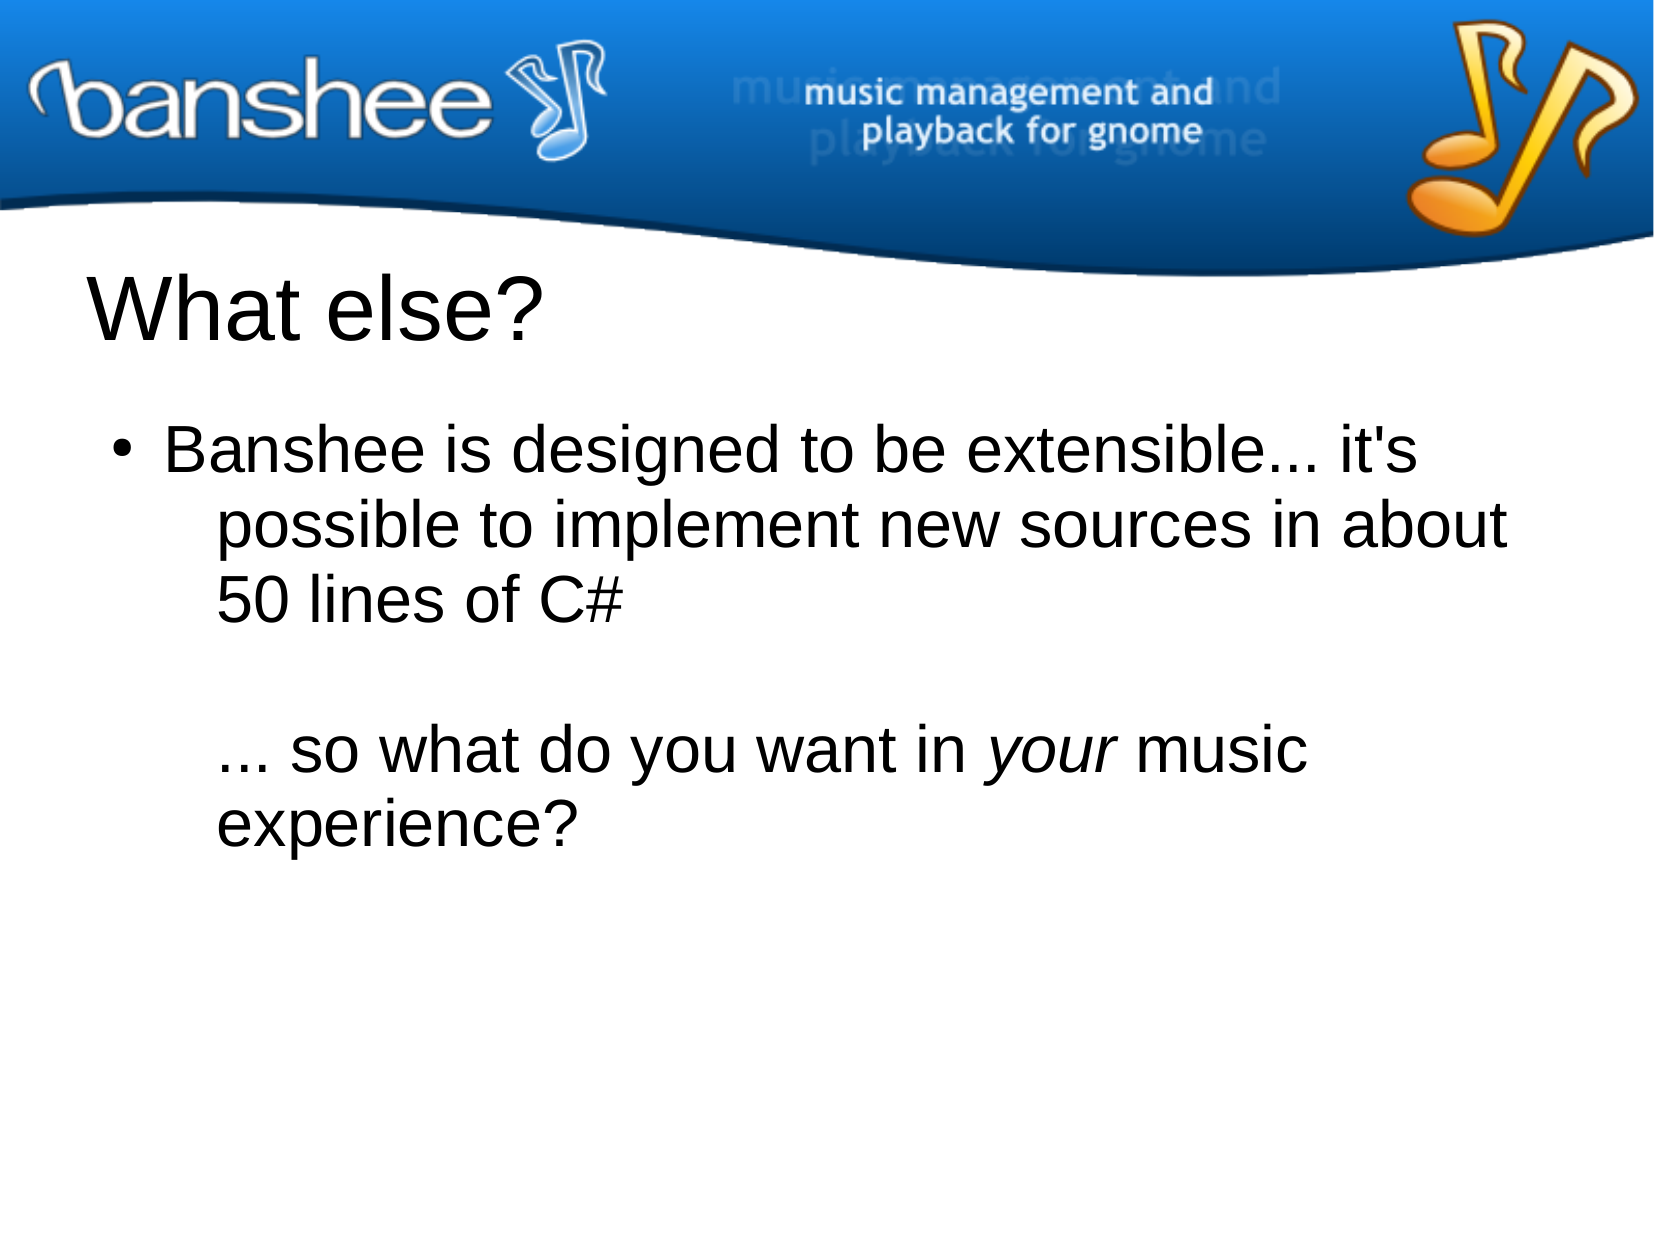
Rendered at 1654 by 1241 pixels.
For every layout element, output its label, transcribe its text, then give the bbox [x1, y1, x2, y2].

list Banshee is designed to be extensible... it's possible to implement new sources in about 50 lines of C# ... so what do you want in your music experience? [75, 412, 1564, 1231]
title What else? [86, 205, 1576, 413]
picture [0, 0, 1654, 290]
